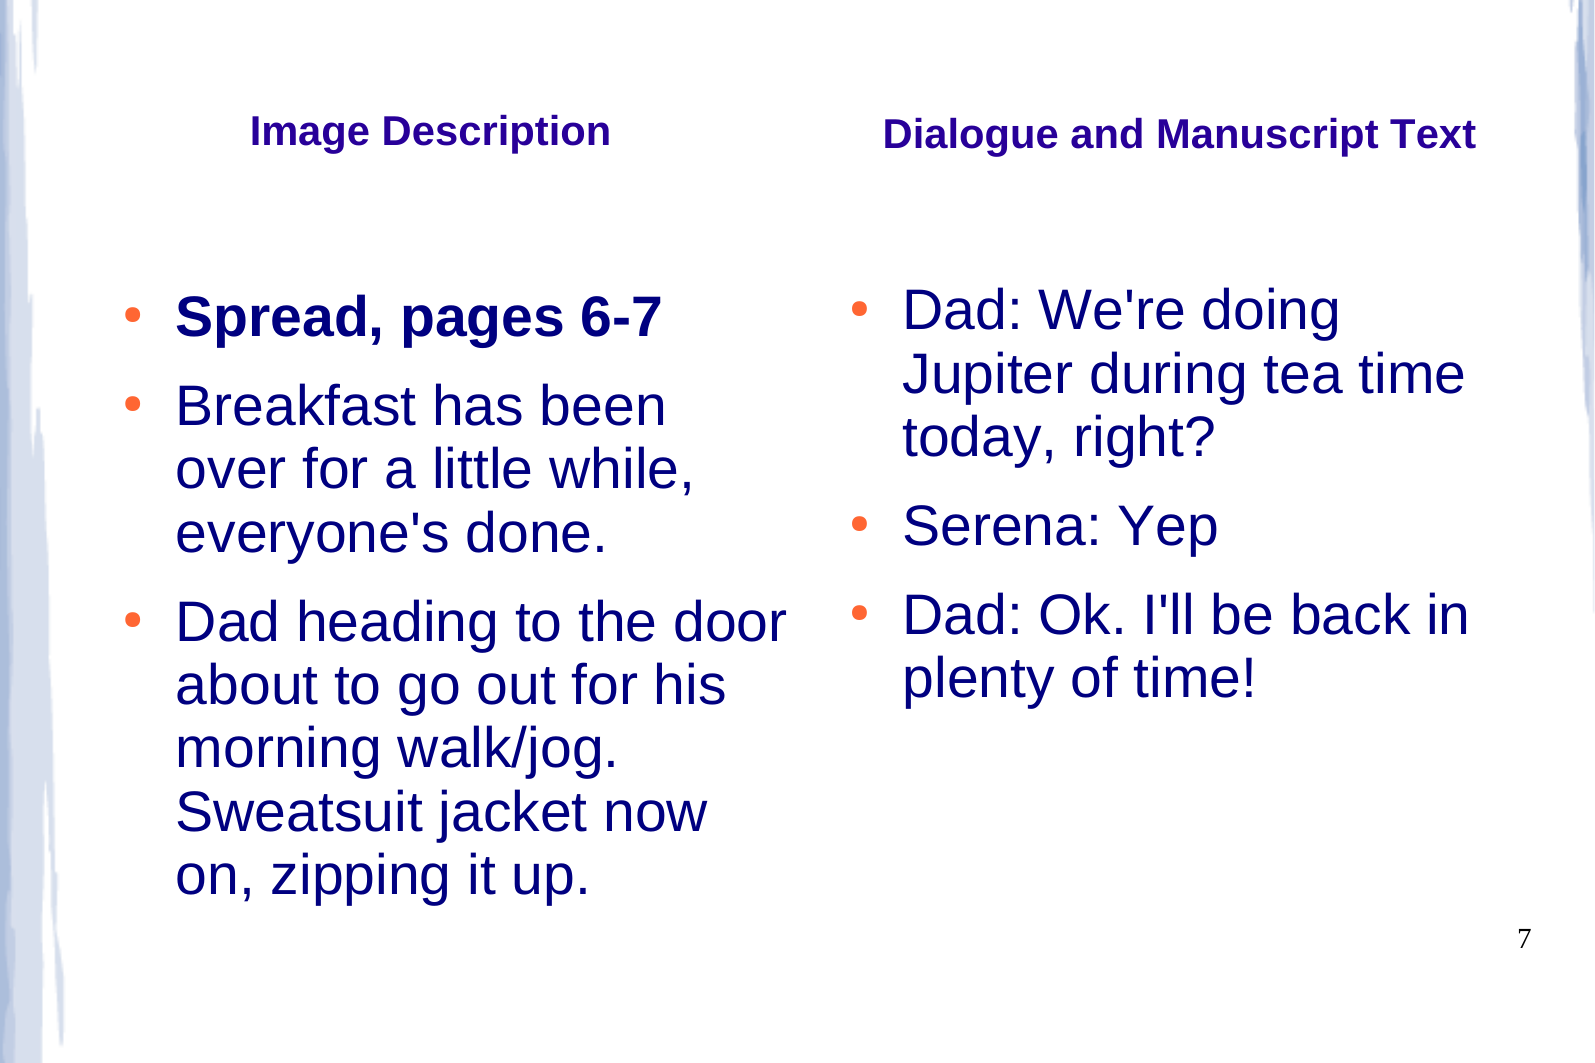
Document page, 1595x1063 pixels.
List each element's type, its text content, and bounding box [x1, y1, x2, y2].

list Spread, pages 6-7 Breakfast has been over for a little while, everyone's done. Dad heading to the door about to go out for his morning walk/jog. Sweatsuit jacket now on, zipping it up. [105, 285, 789, 910]
title Image Description [79, 42, 796, 220]
title Dialogue and Manuscript Text [825, 45, 1541, 223]
list Dad: We're doing Jupiter during tea time today, right? Serena: Yep Dad: Ok. I'll be back in plenty of time! [831, 278, 1516, 931]
picture [0, 0, 1595, 1063]
